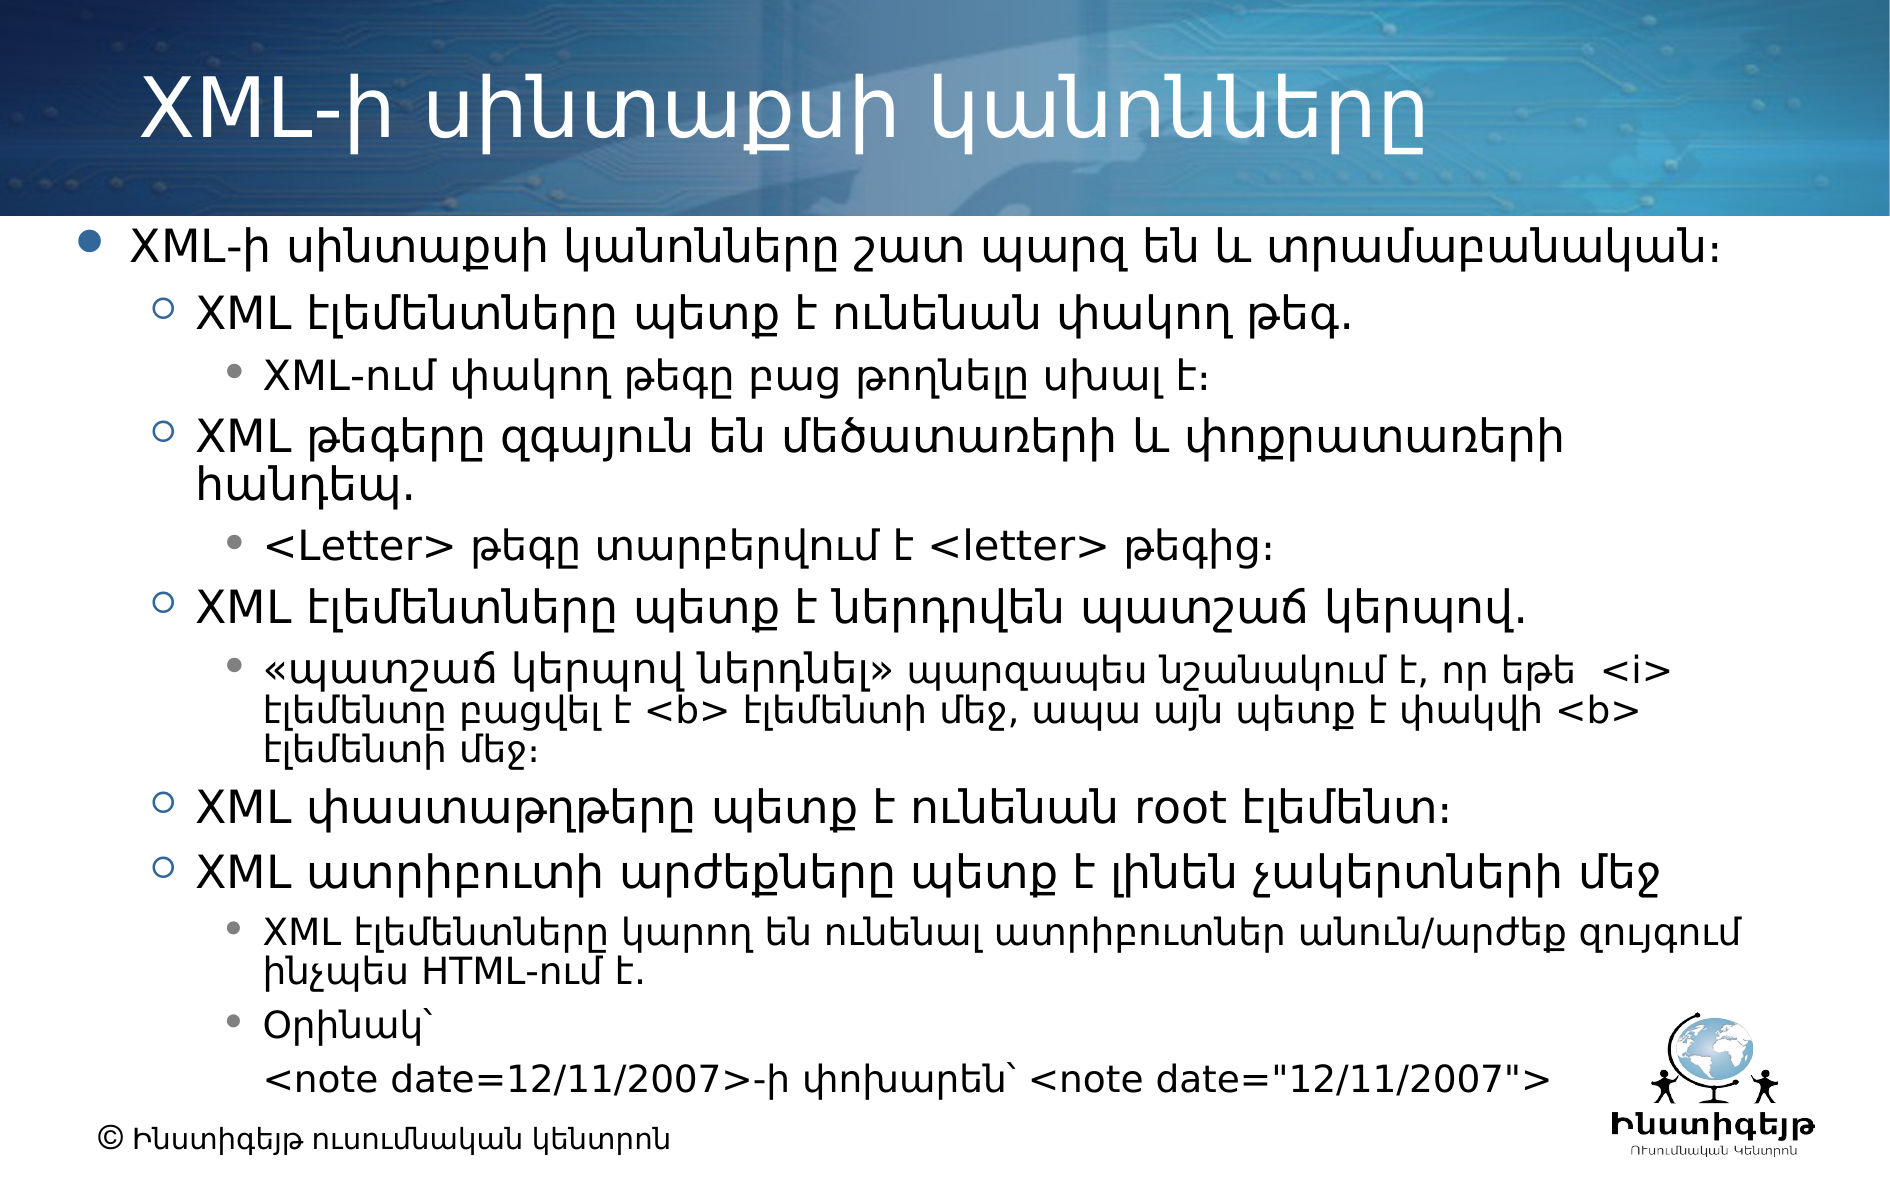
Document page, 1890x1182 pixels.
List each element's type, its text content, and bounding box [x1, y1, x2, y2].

list XML-ի սինտաքսի կանոնները շատ պարզ են և տրամաբանական։ XML էլեմենտները պետք է ունենան փակող թեգ․ XML-ում փակող թեգը բաց թողնելը սխալ է։ XML թեգերը զգայուն են մեծատառերի և փոքրատառերի հանդեպ․ <Letter> թեգը տարբերվում է <letter> թեգից։ XML էլեմենտները պետք է ներդրվեն պատշաճ կերպով․ «պատշաճ կերպով ներդնել» պարզապես նշանակում է, որ եթե <i> էլեմենտը բացվել է <b> էլեմենտի մեջ, ապա այն պետք է փակվի <b> էլեմենտի մեջ։ XML փաստաթղթերը պետք է ունենան root էլեմենտ։ XML ատրիբուտի արժեքները պետք է լինեն չակերտների մեջ XML էլեմենտները կարող են ունենալ ատրիբուտներ անուն/արժեք զույգում ինչպես HTML-ում է․ Օրինակ՝ <note date=12/11/2007>-ի փոխարեն՝ <note date="12/11/2007"> [75, 224, 1801, 252]
picture [1612, 1012, 1815, 1157]
picture [0, 0, 1890, 216]
